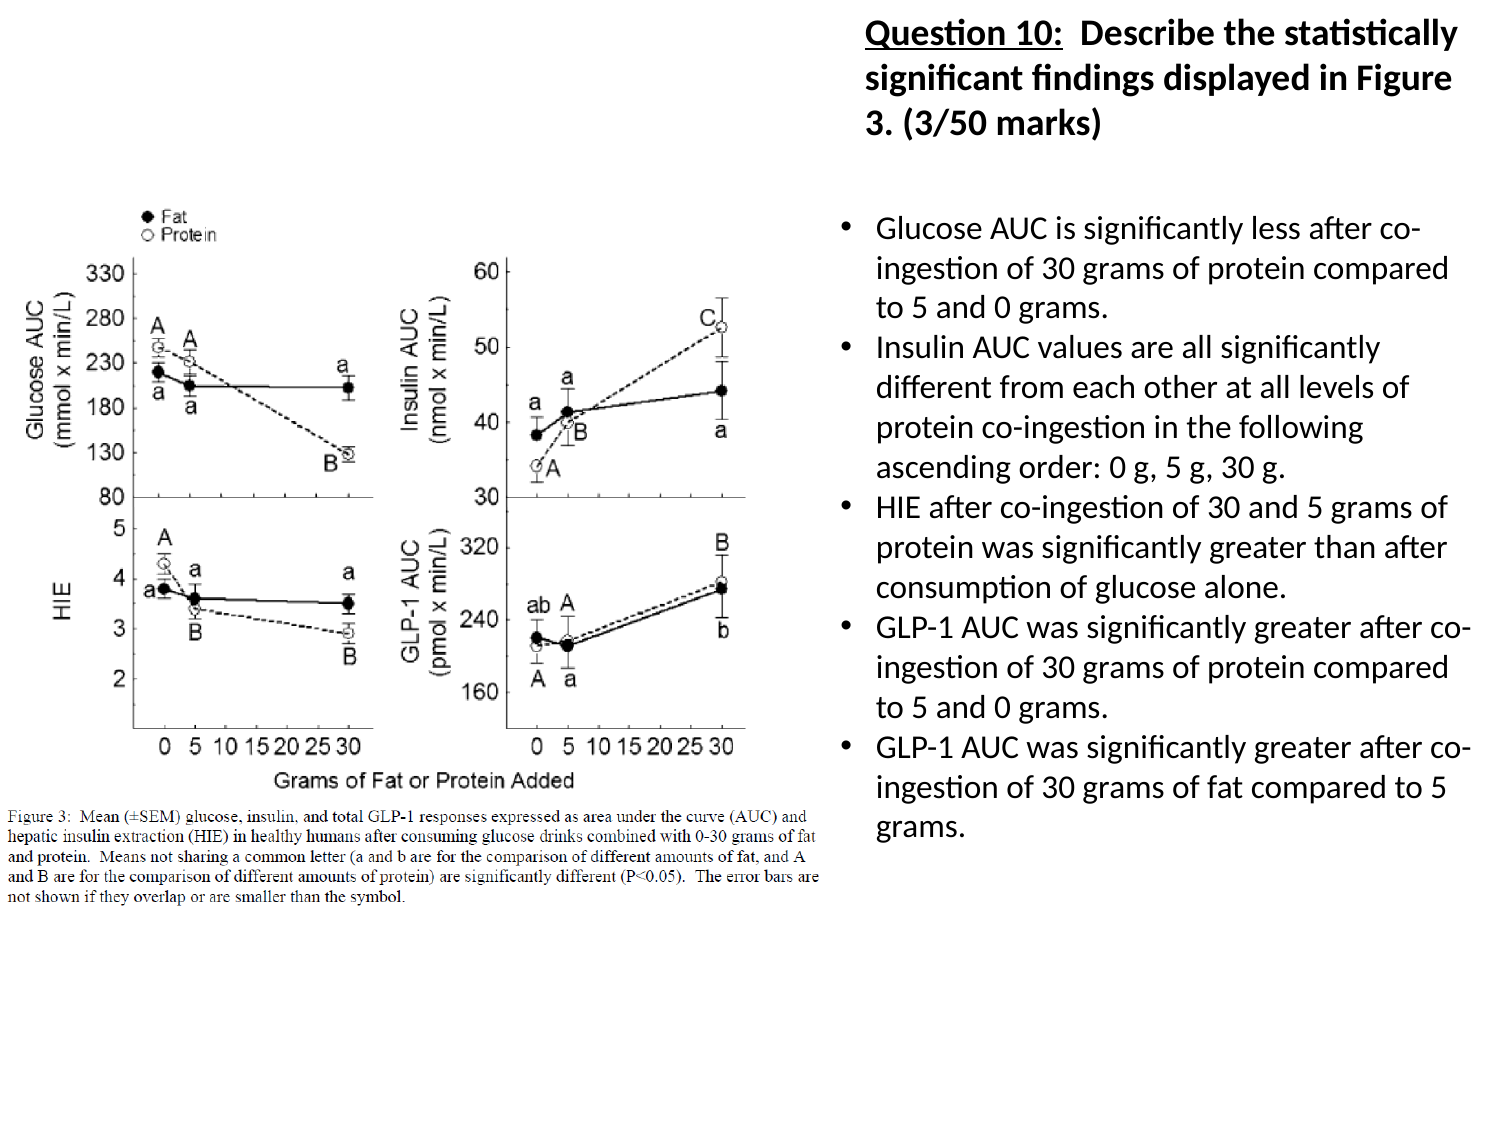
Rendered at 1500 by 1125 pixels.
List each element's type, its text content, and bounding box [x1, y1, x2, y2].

text_box Glucose AUC is significantly less after co-ingestion of 30 grams of protein compared to 5 and 0 grams. Insulin AUC values are all significantly different from each other at all levels of protein co-ingestion in the following ascending order: 0 g, 5 g, 30 g. HIE after co-ingestion of 30 and 5 grams of protein was significantly greater than after consumption of glucose alone. GLP-1 AUC was significantly greater after co-ingestion of 30 grams of protein compared to 5 and 0 grams. GLP-1 AUC was significantly greater after co-ingestion of 30 grams of fat compared to 5 grams. [825, 153, 1498, 1125]
picture [0, 179, 825, 915]
text_box Question 10: Describe the statistically significant findings displayed in Figure 3. (3/50 marks) [850, 0, 1478, 153]
